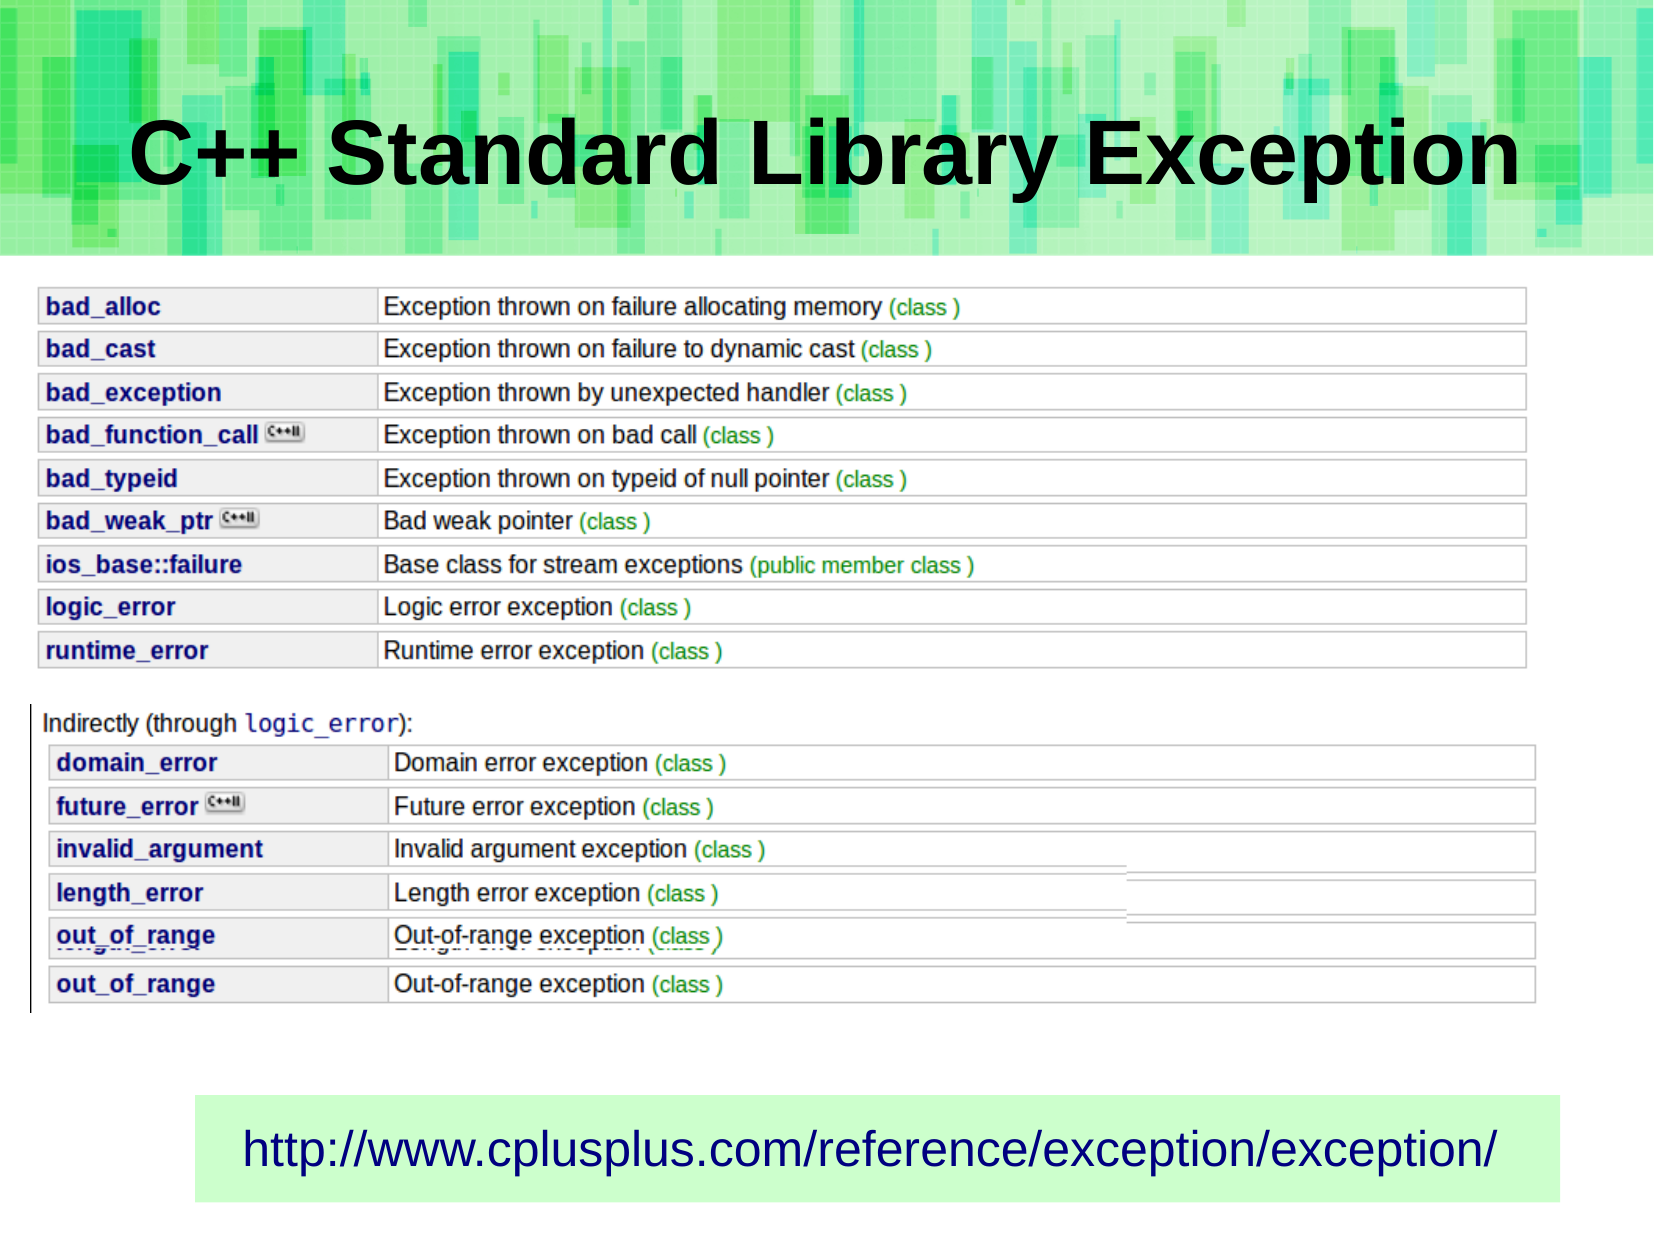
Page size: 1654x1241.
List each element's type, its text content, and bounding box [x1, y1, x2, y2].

title C++ Standard Library Exception [82, 49, 1571, 257]
text_box http://www.cplusplus.com/reference/exception/exception/ [195, 1095, 1561, 1203]
picture [0, 0, 1654, 1241]
